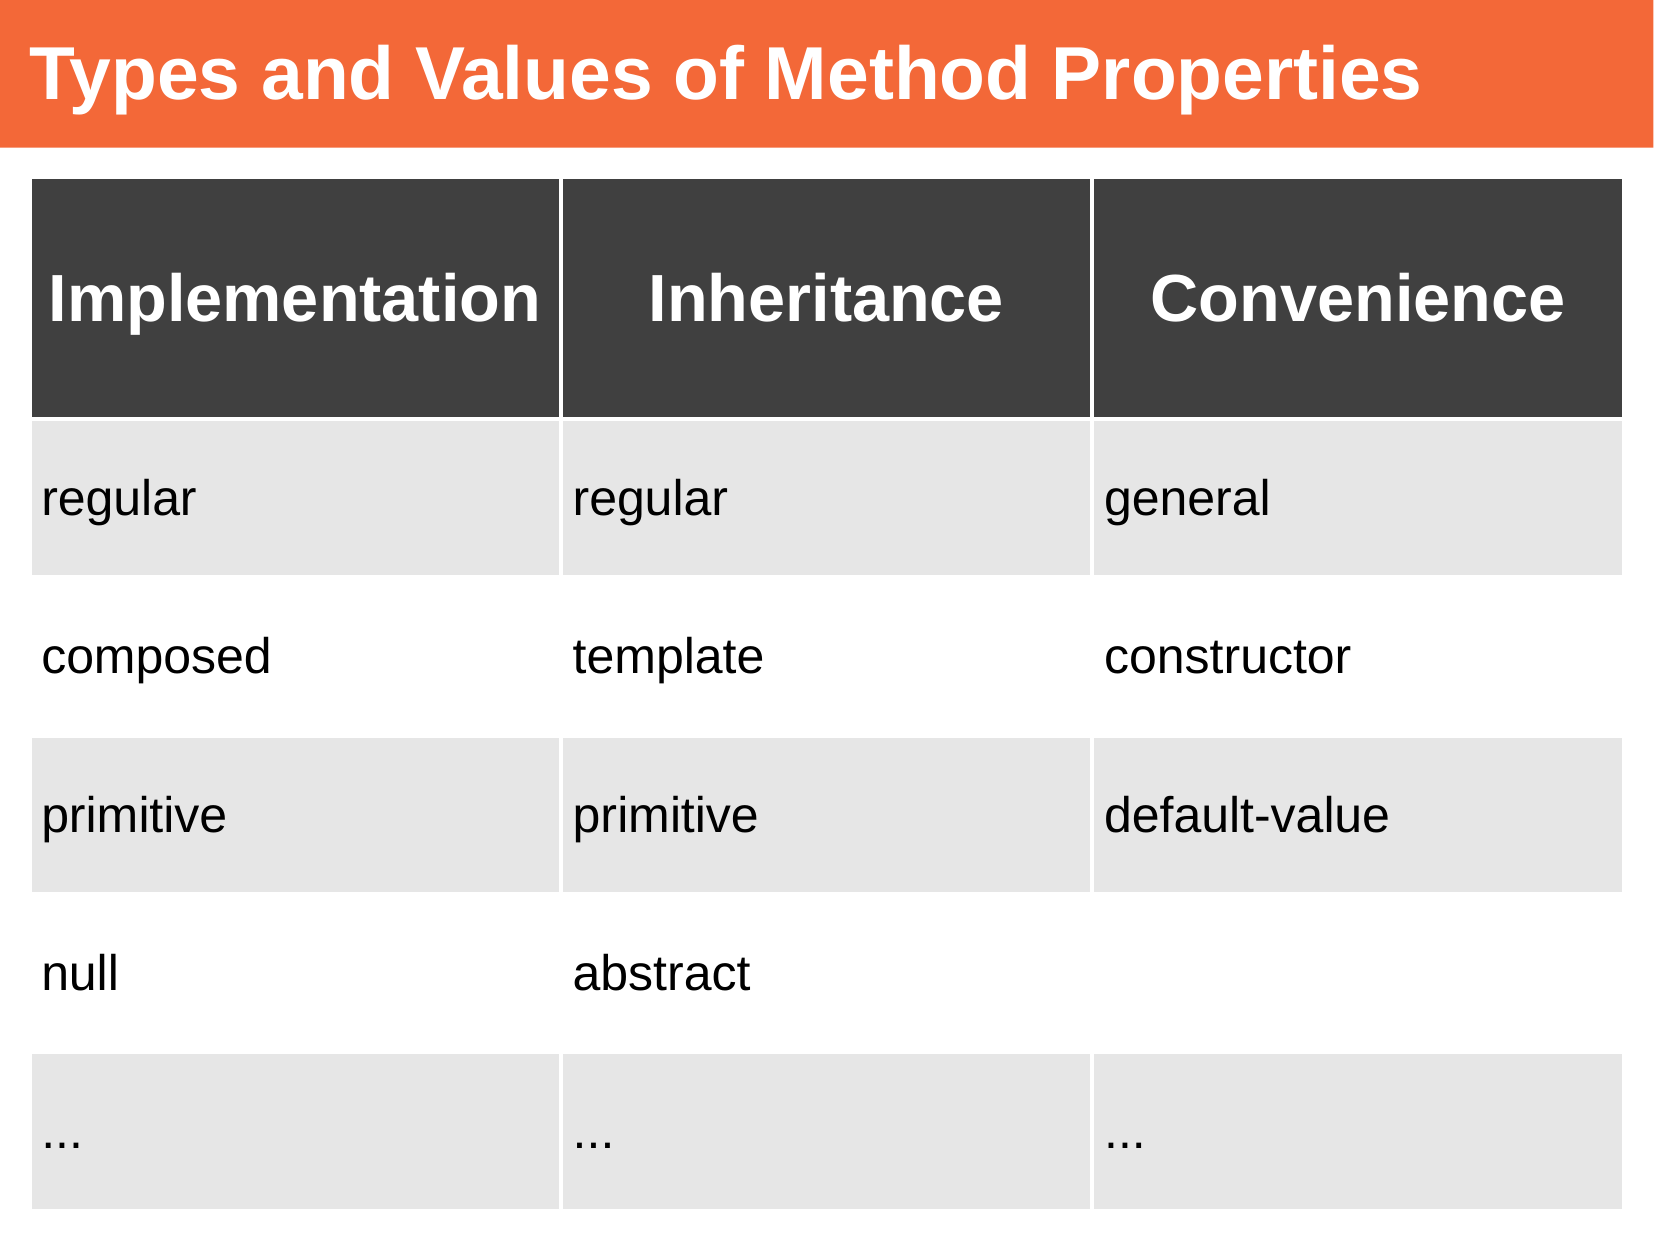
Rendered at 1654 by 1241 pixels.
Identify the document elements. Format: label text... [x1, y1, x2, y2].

table_header Implementation [32, 179, 559, 417]
table_cell default-value [1094, 738, 1622, 892]
table_header Convenience [1094, 179, 1622, 417]
table_cell ... [32, 1054, 559, 1209]
table_cell composed [32, 580, 559, 734]
table_cell regular [563, 421, 1090, 575]
table_cell abstract [563, 896, 1090, 1050]
table_cell ... [1094, 1054, 1622, 1209]
table_cell regular [32, 421, 559, 575]
table_cell general [1094, 421, 1622, 575]
table_cell constructor [1094, 580, 1622, 734]
table_cell primitive [32, 738, 559, 892]
table_cell primitive [563, 738, 1090, 892]
title Types and Values of Method Properties [0, 0, 1654, 148]
table_cell ... [563, 1054, 1090, 1209]
table_cell null [32, 896, 559, 1050]
table_header Inheritance [563, 179, 1090, 417]
table_cell template [563, 580, 1090, 734]
table_cell [1094, 896, 1622, 1050]
